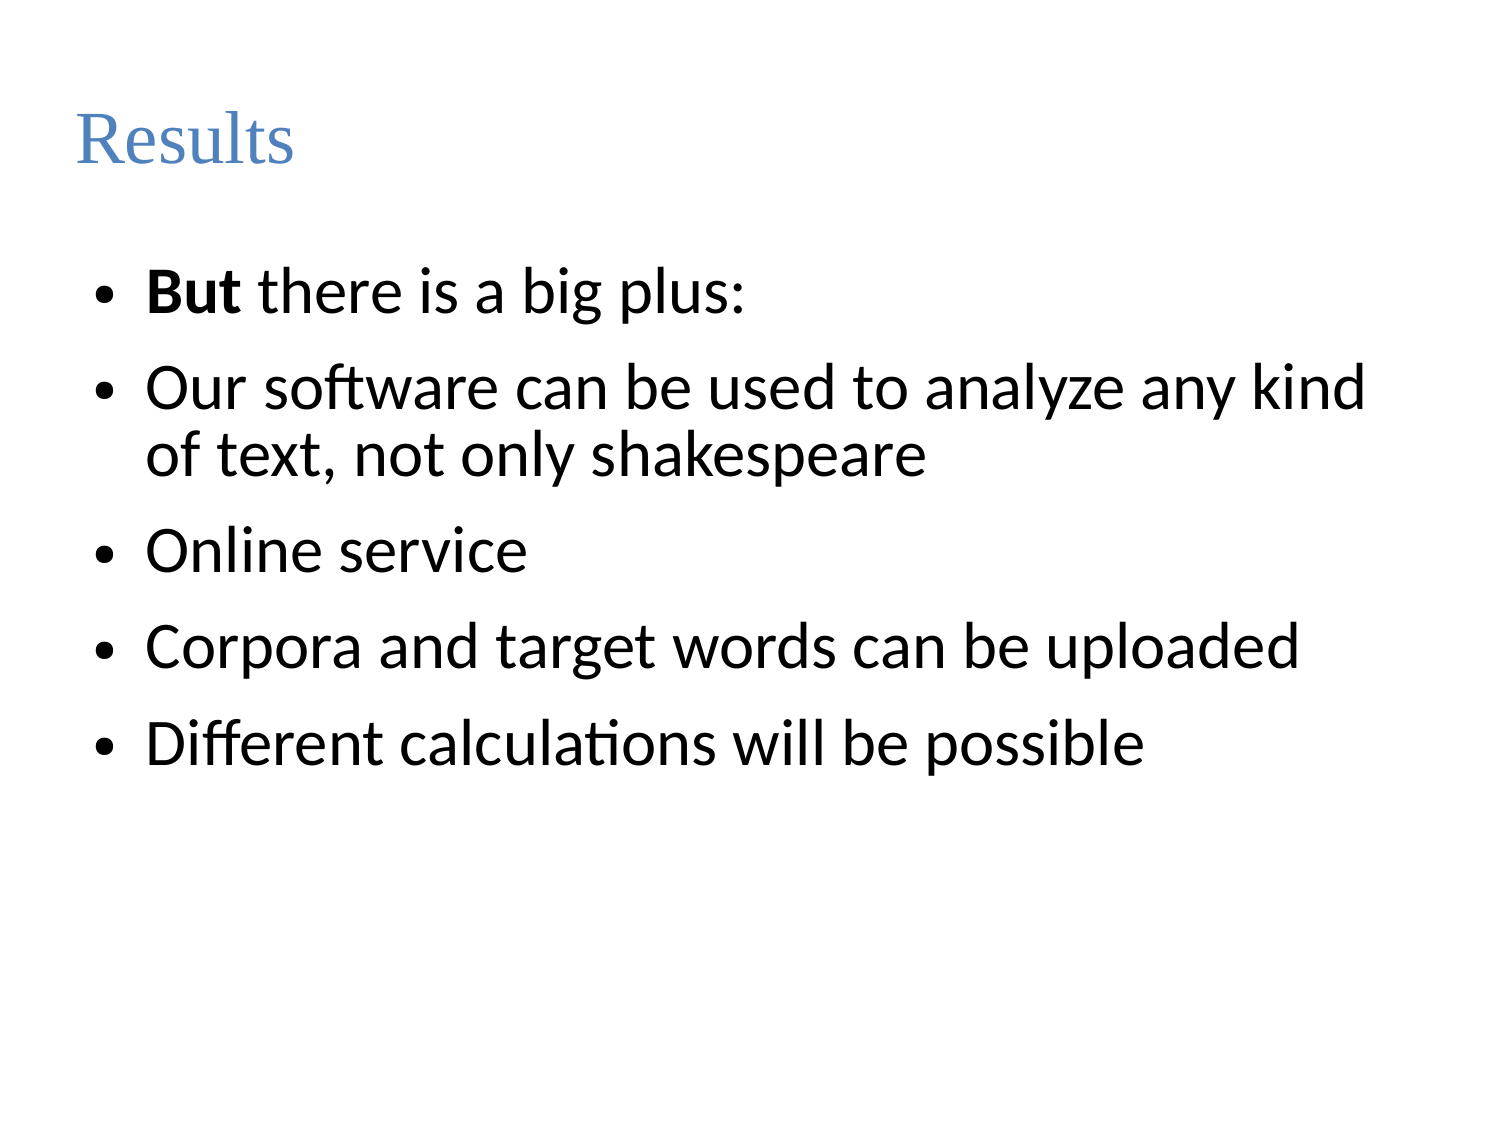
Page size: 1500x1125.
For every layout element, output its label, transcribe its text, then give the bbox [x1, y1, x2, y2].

title Results [75, 44, 1425, 233]
list But there is a big plus: Our software can be used to analyze any kind of text, not only shakespeare Online service Corpora and target words can be uploaded Different calculations will be possible [75, 263, 1425, 916]
